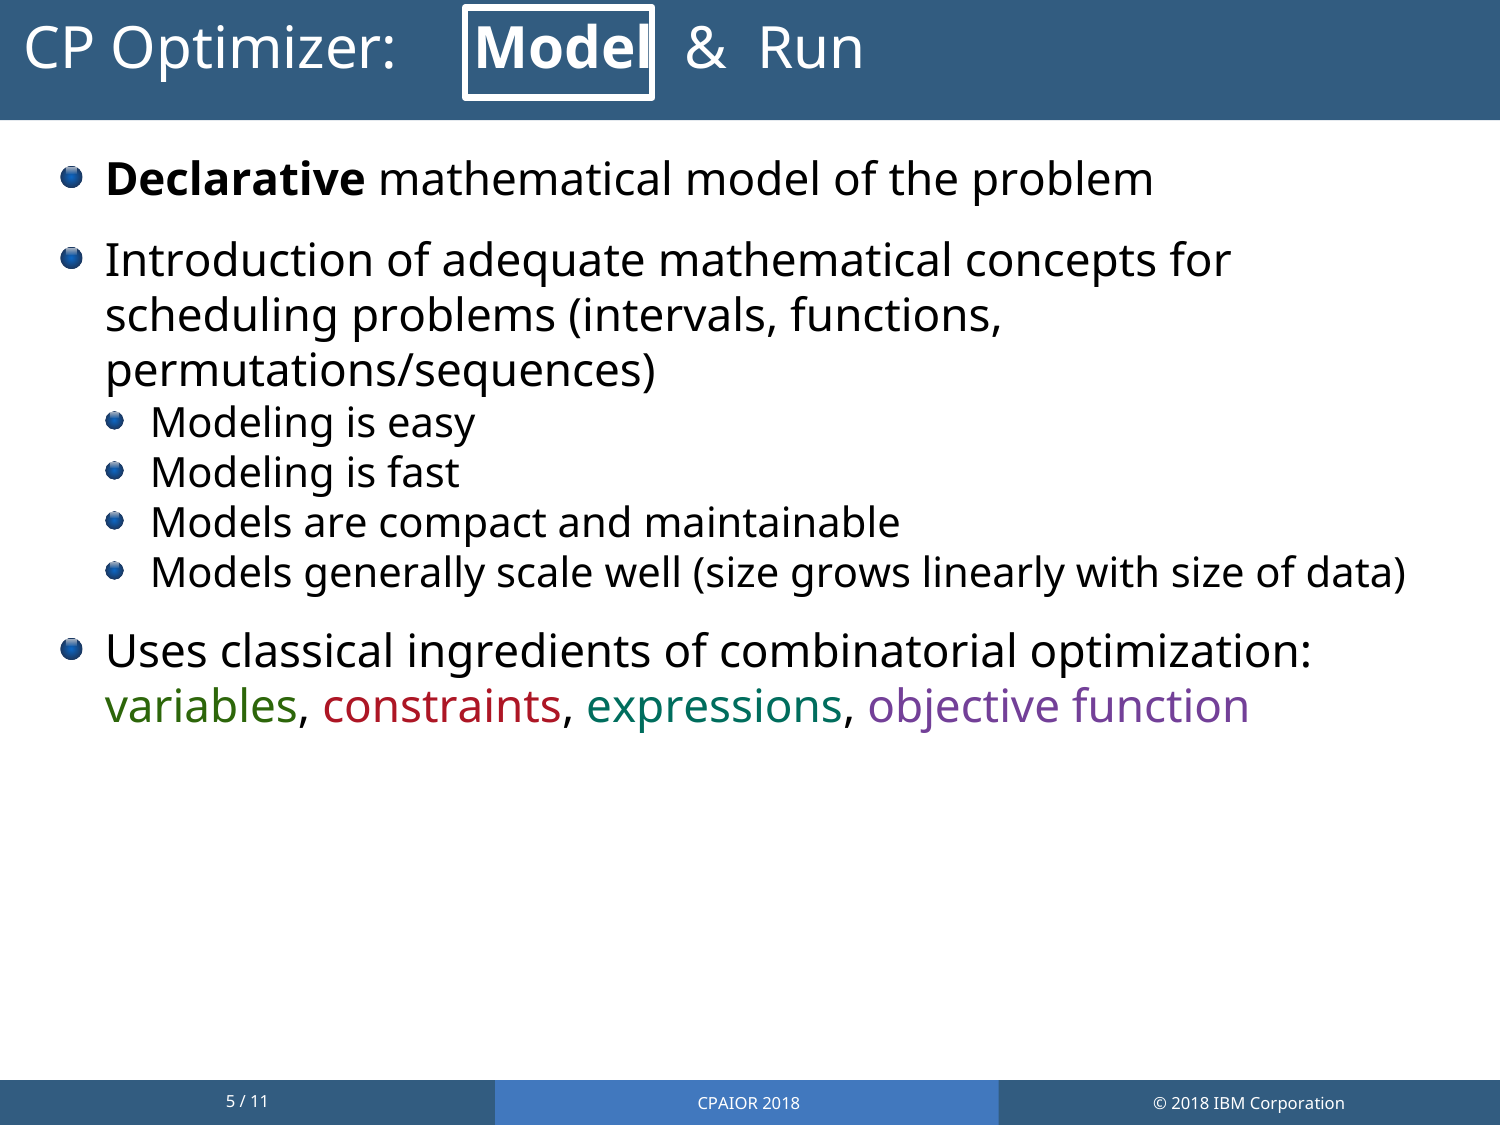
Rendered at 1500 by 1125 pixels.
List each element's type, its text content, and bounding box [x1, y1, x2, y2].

list Declarative mathematical model of the problem Introduction of adequate mathematical concepts for scheduling problems (intervals, functions, permutations/sequences) Modeling is easy Modeling is fast Models are compact and maintainable Models generally scale well (size grows linearly with size of data) Uses classical ingredients of combinatorial optimization: variables, constraints, expressions, objective function [45, 141, 1441, 1051]
title CP Optimizer: Model & Run [0, 0, 1500, 121]
